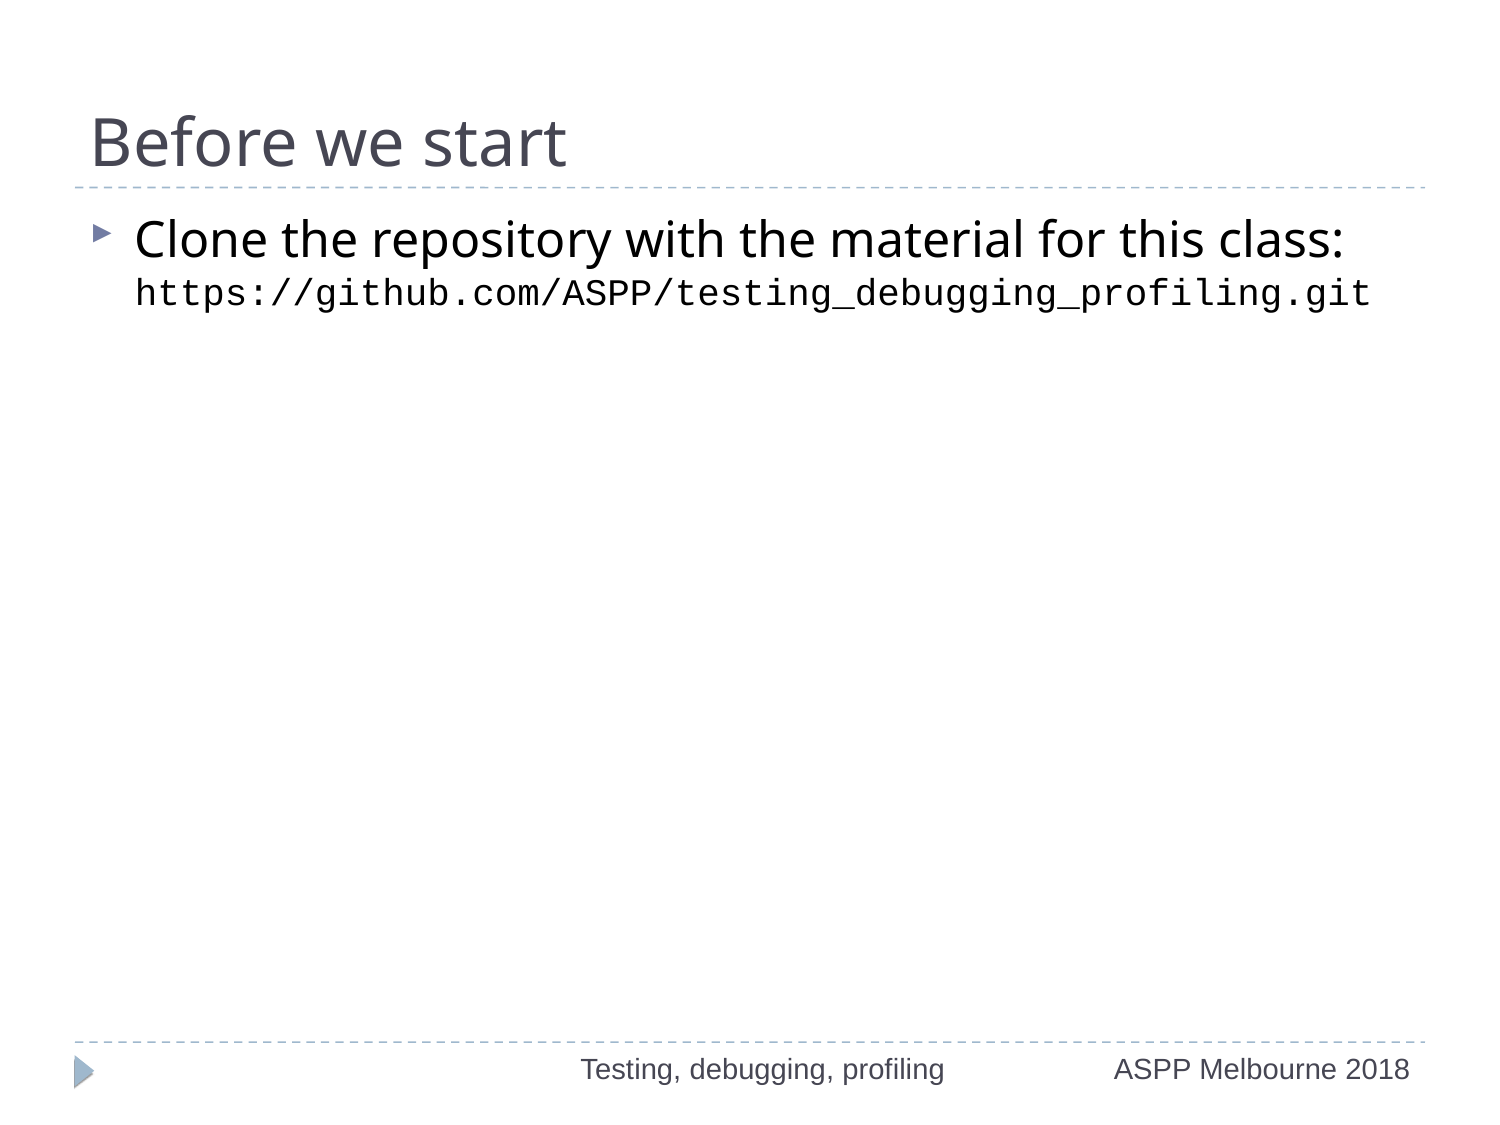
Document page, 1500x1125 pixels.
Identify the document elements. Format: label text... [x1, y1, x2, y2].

list Clone the repository with the material for this class: https://github.com/ASPP/testing_debugging_profiling.git [75, 200, 1459, 1010]
footer Testing, debugging, profiling [475, 1042, 1051, 1103]
title Before we start [75, 24, 1425, 188]
slide_number ASPP Melbourne 2018 [1051, 1042, 1426, 1103]
